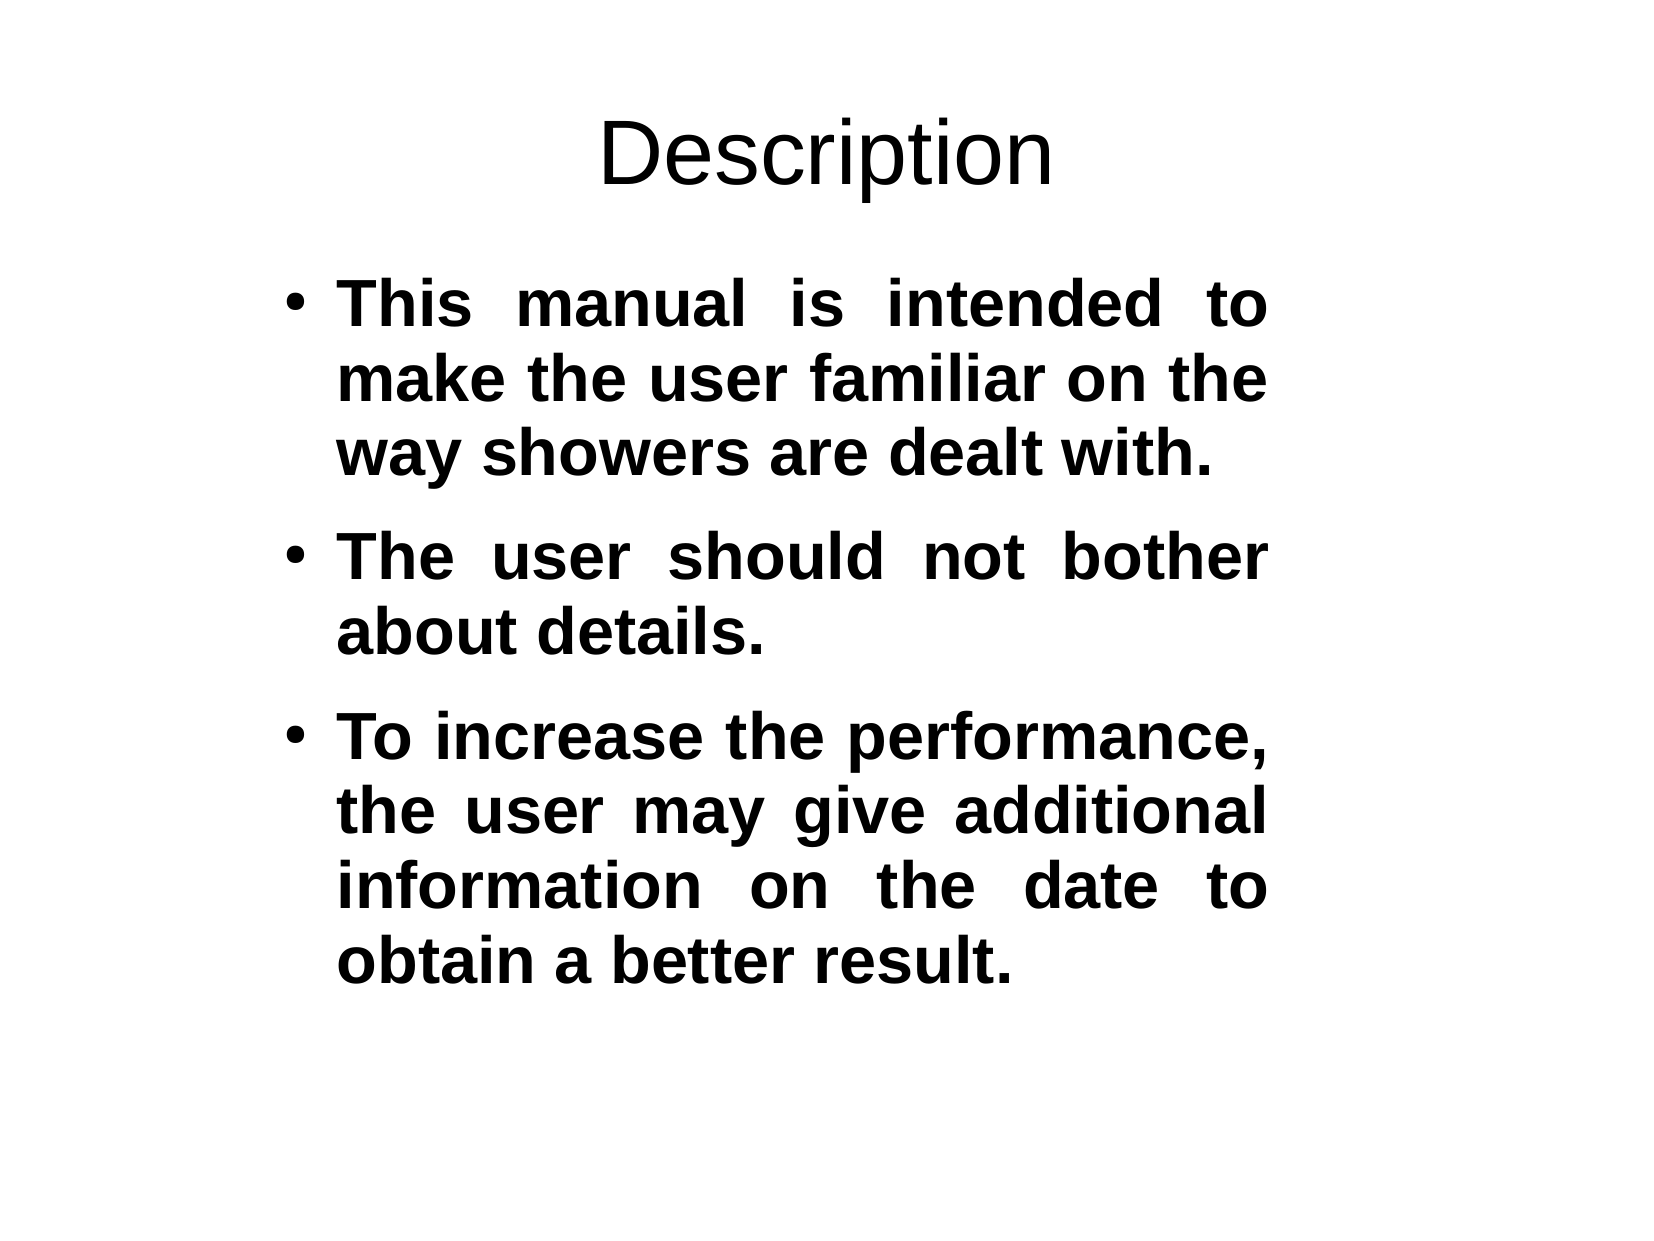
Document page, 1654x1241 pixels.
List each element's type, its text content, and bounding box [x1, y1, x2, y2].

list This manual is intended to make the user familiar on the way showers are dealt with. The user should not bother about details. To increase the performance, the user may give additional information on the date to obtain a better result. [265, 265, 1270, 1182]
title Description [82, 49, 1571, 257]
